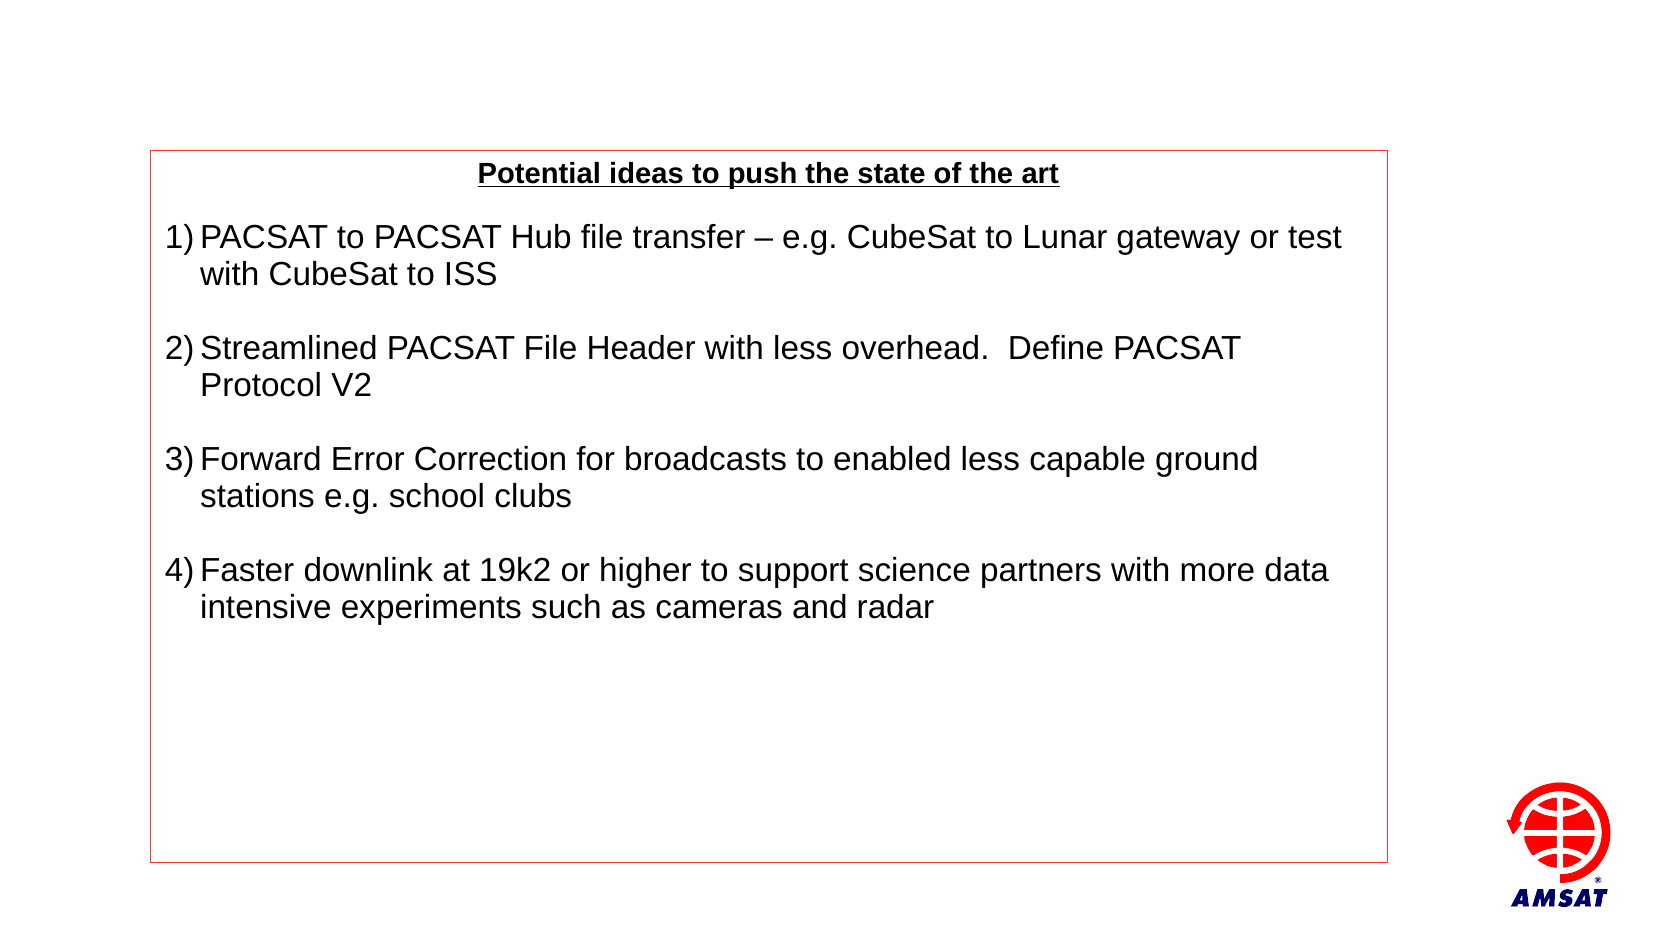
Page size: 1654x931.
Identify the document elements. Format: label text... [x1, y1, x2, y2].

text_box Potential ideas to push the state of the art PACSAT to PACSAT Hub file transfer – e.g. CubeSat to Lunar gateway or test with CubeSat to ISS Streamlined PACSAT File Header with less overhead. Define PACSAT Protocol V2 Forward Error Correction for broadcasts to enabled less capable ground stations e.g. school clubs Faster downlink at 19k2 or higher to support science partners with more data intensive experiments such as cameras and radar [150, 150, 1388, 863]
picture [1504, 779, 1613, 909]
